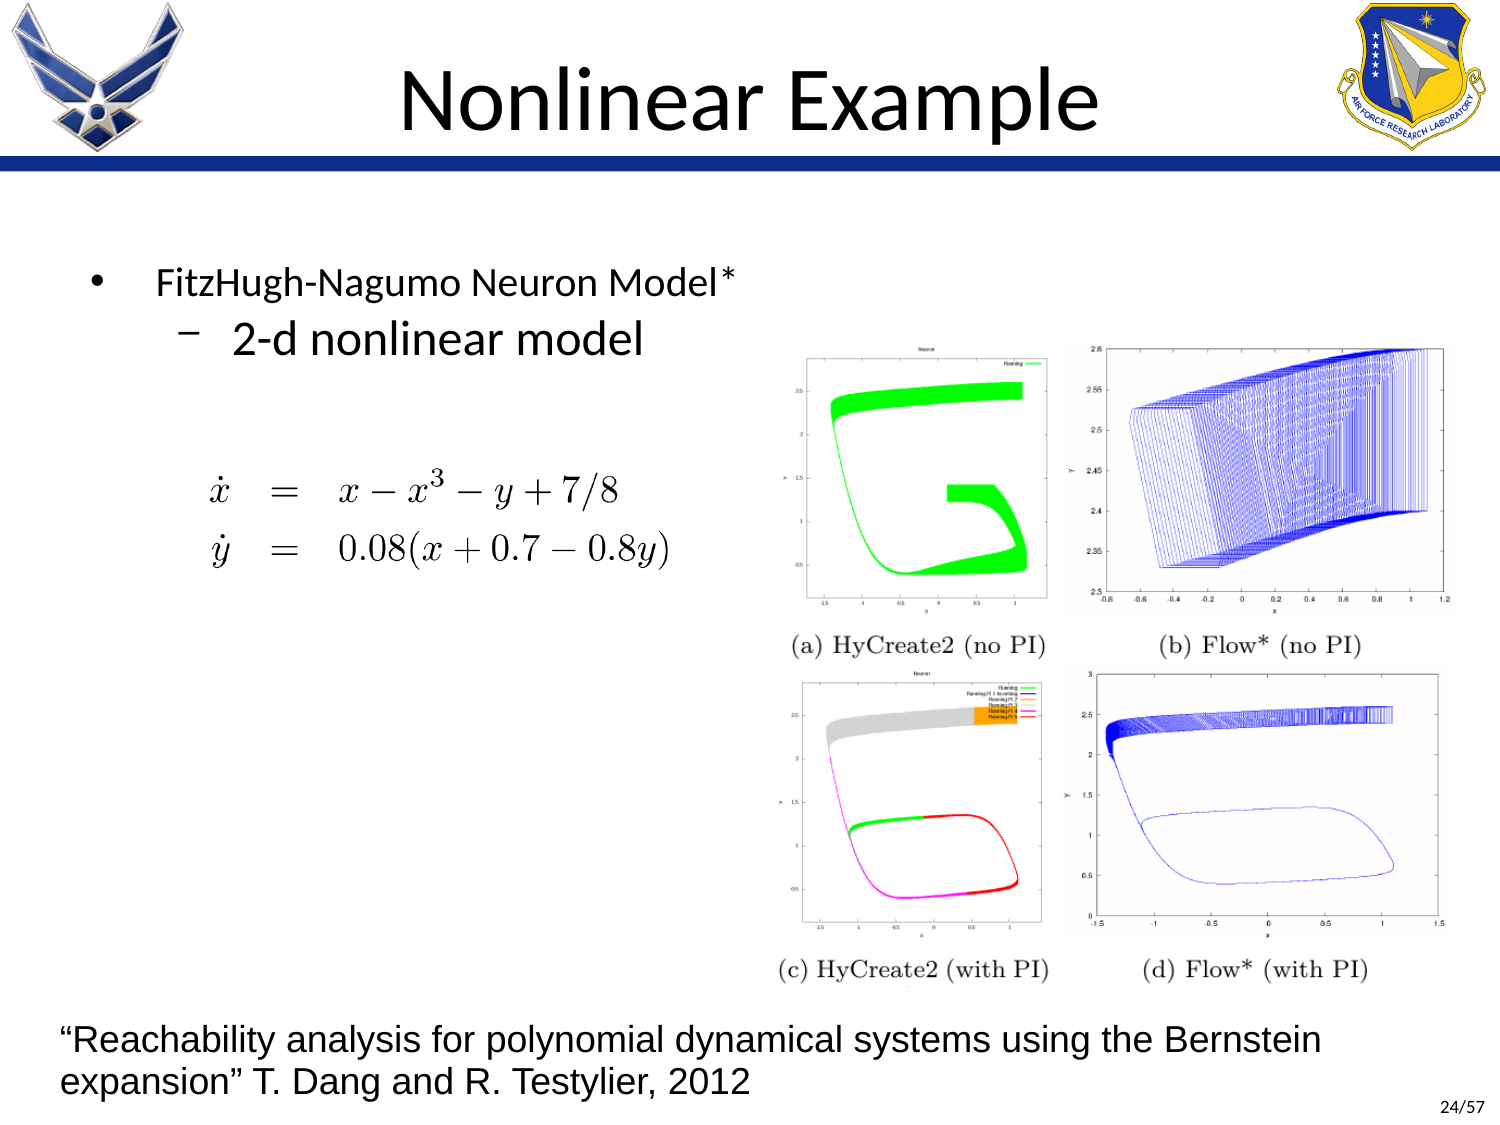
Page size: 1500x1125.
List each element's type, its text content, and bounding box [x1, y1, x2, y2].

list FitzHugh-Nagumo Neuron Model* 2-d nonlinear model [75, 247, 1425, 991]
picture [2, 0, 75, 156]
picture [1425, 3, 1486, 151]
picture [195, 460, 677, 586]
picture [765, 344, 1456, 987]
text_box “Reachability analysis for polynomial dynamical systems using the Bernstein expansion” T. Dang and R. Testylier, 2012 [45, 1011, 1482, 1111]
title Nonlinear Example [75, 0, 1425, 188]
